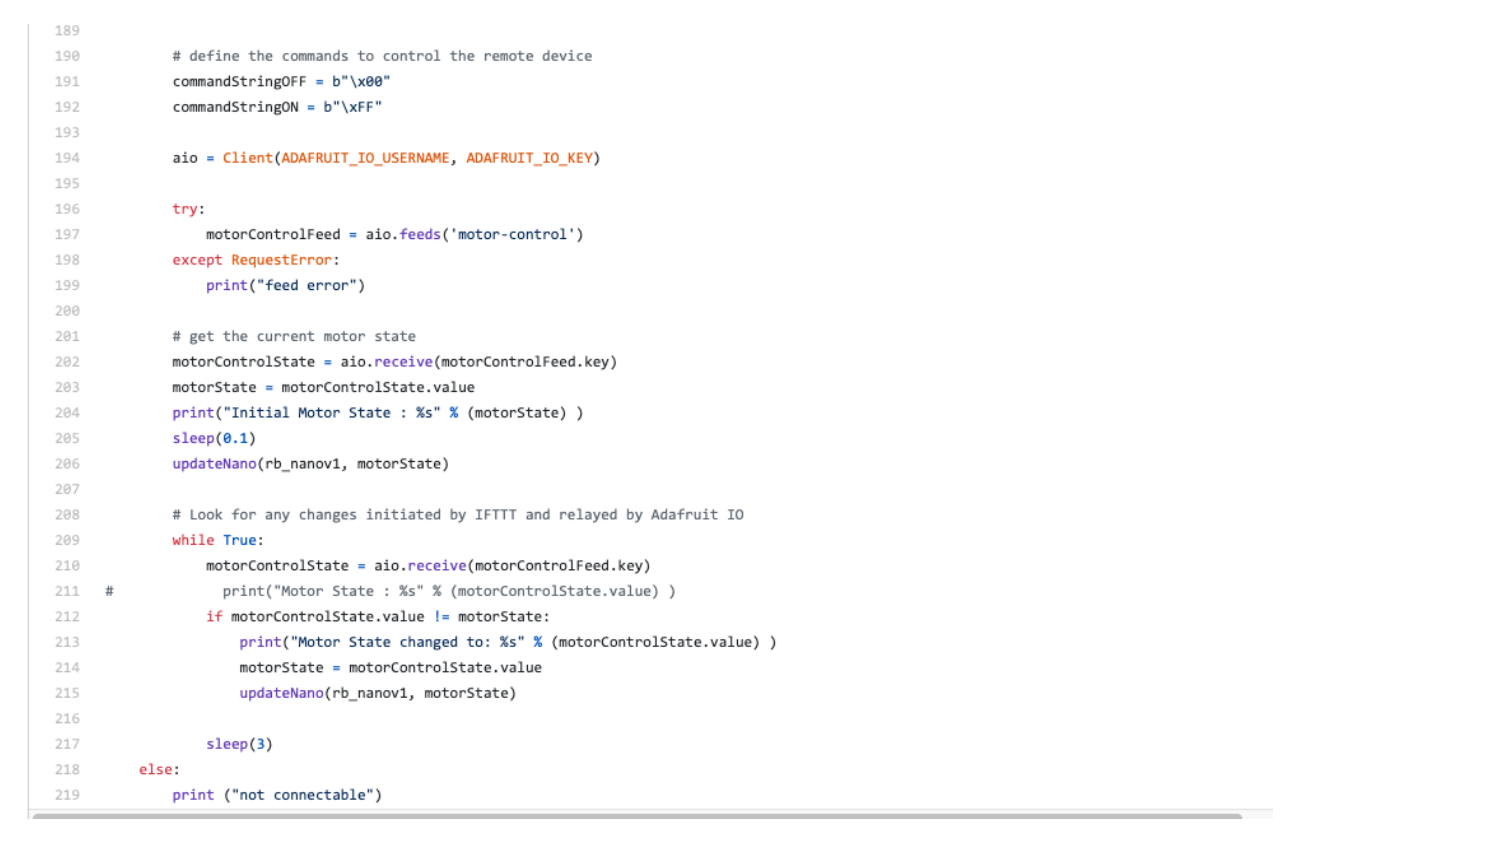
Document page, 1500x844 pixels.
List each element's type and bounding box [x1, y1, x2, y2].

picture [24, 24, 1273, 819]
